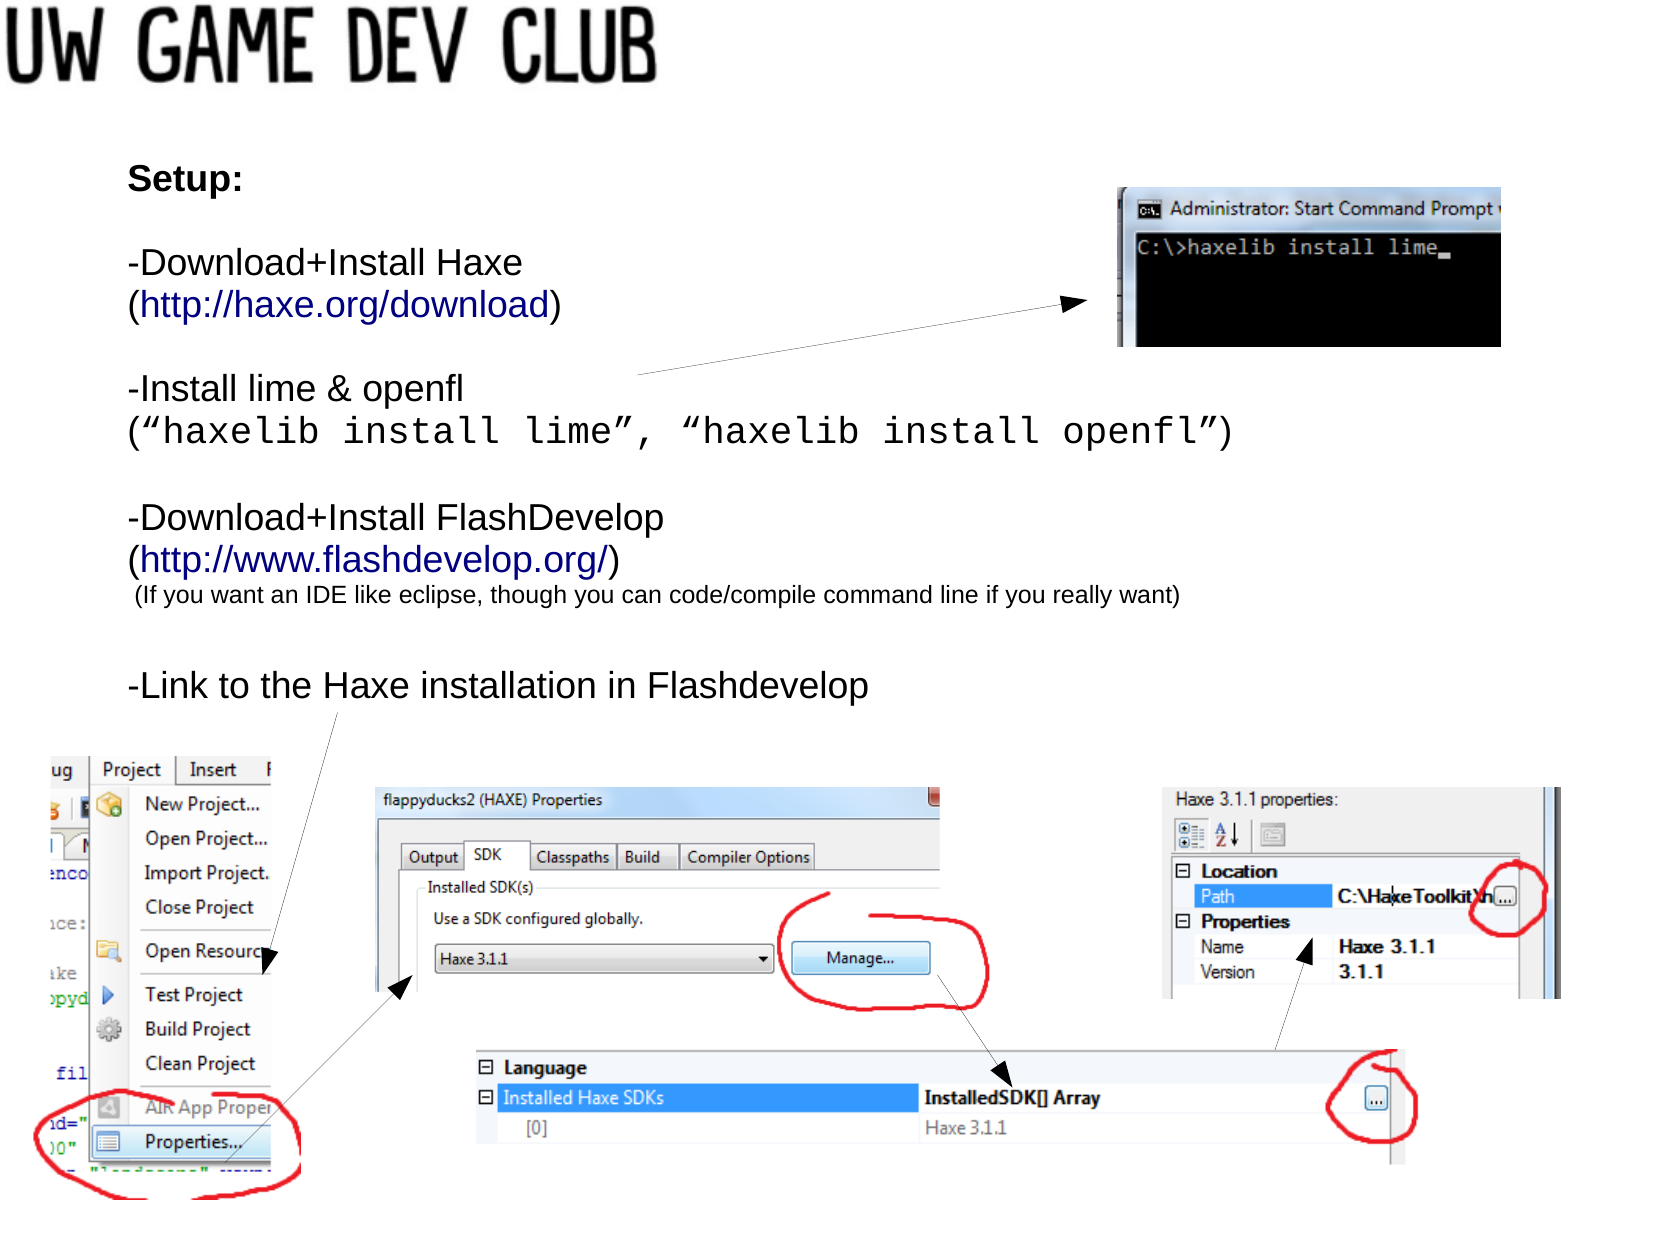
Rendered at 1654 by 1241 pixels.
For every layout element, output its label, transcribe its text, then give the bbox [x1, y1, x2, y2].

text_box Setup: -Download+Install Haxe (http://haxe.org/download) -Install lime & openfl (“haxelib install lime”, “haxelib install openfl”) -Download+Install FlashDevelop (http://www.flashdevelop.org/) (If you want an IDE like eclipse, though you can code/compile command line if you really want) -Link to the Haxe installation in Flashdevelop [112, 150, 1351, 716]
picture [0, 0, 674, 94]
picture [476, 1049, 1426, 1168]
picture [1117, 187, 1501, 347]
picture [1162, 787, 1561, 999]
picture [29, 756, 301, 1201]
picture [375, 787, 992, 1013]
